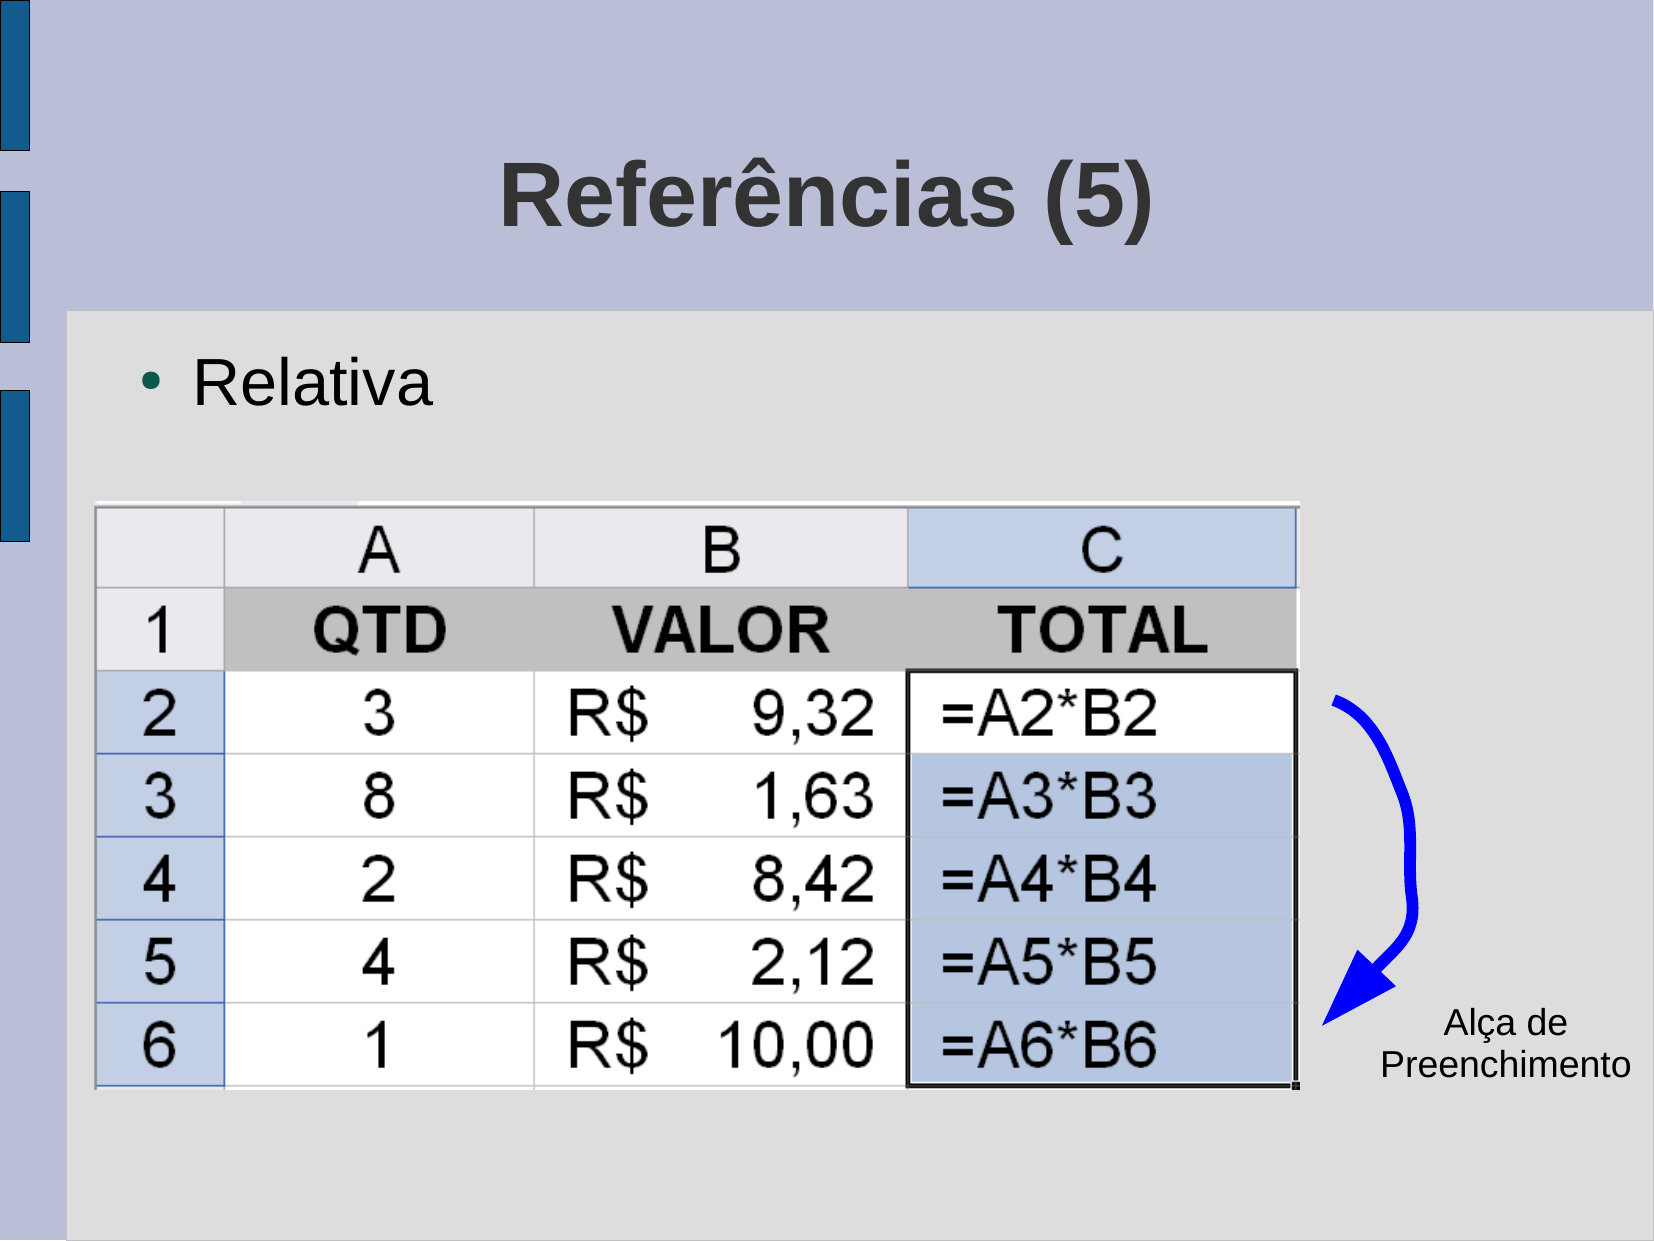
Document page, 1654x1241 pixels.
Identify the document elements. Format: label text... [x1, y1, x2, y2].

text_box Alça de Preenchimento [1358, 993, 1654, 1093]
title Referências (5) [121, 98, 1534, 291]
list Relativa [121, 344, 1534, 1112]
picture [94, 501, 1300, 1090]
